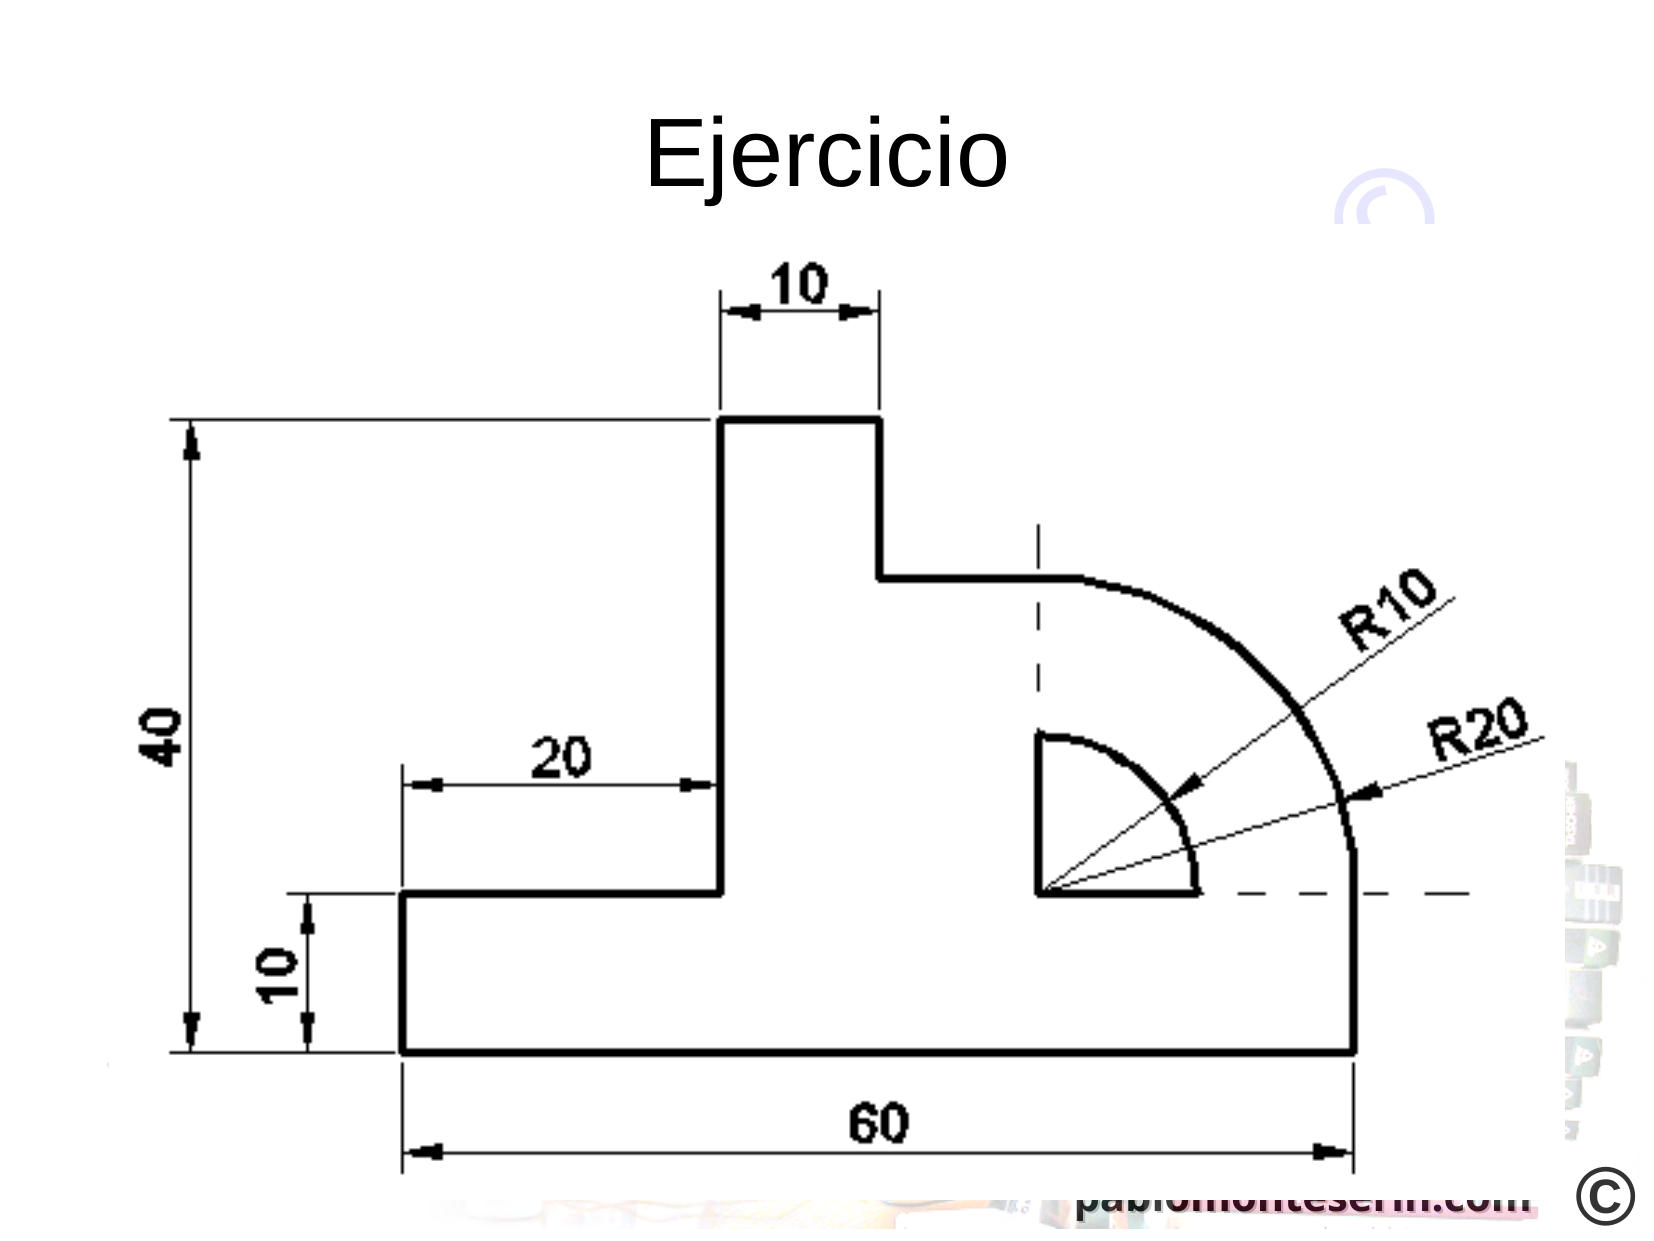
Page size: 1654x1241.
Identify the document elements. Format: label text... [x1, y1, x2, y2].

picture [109, 224, 1654, 1229]
title Ejercicio [82, 49, 1571, 257]
